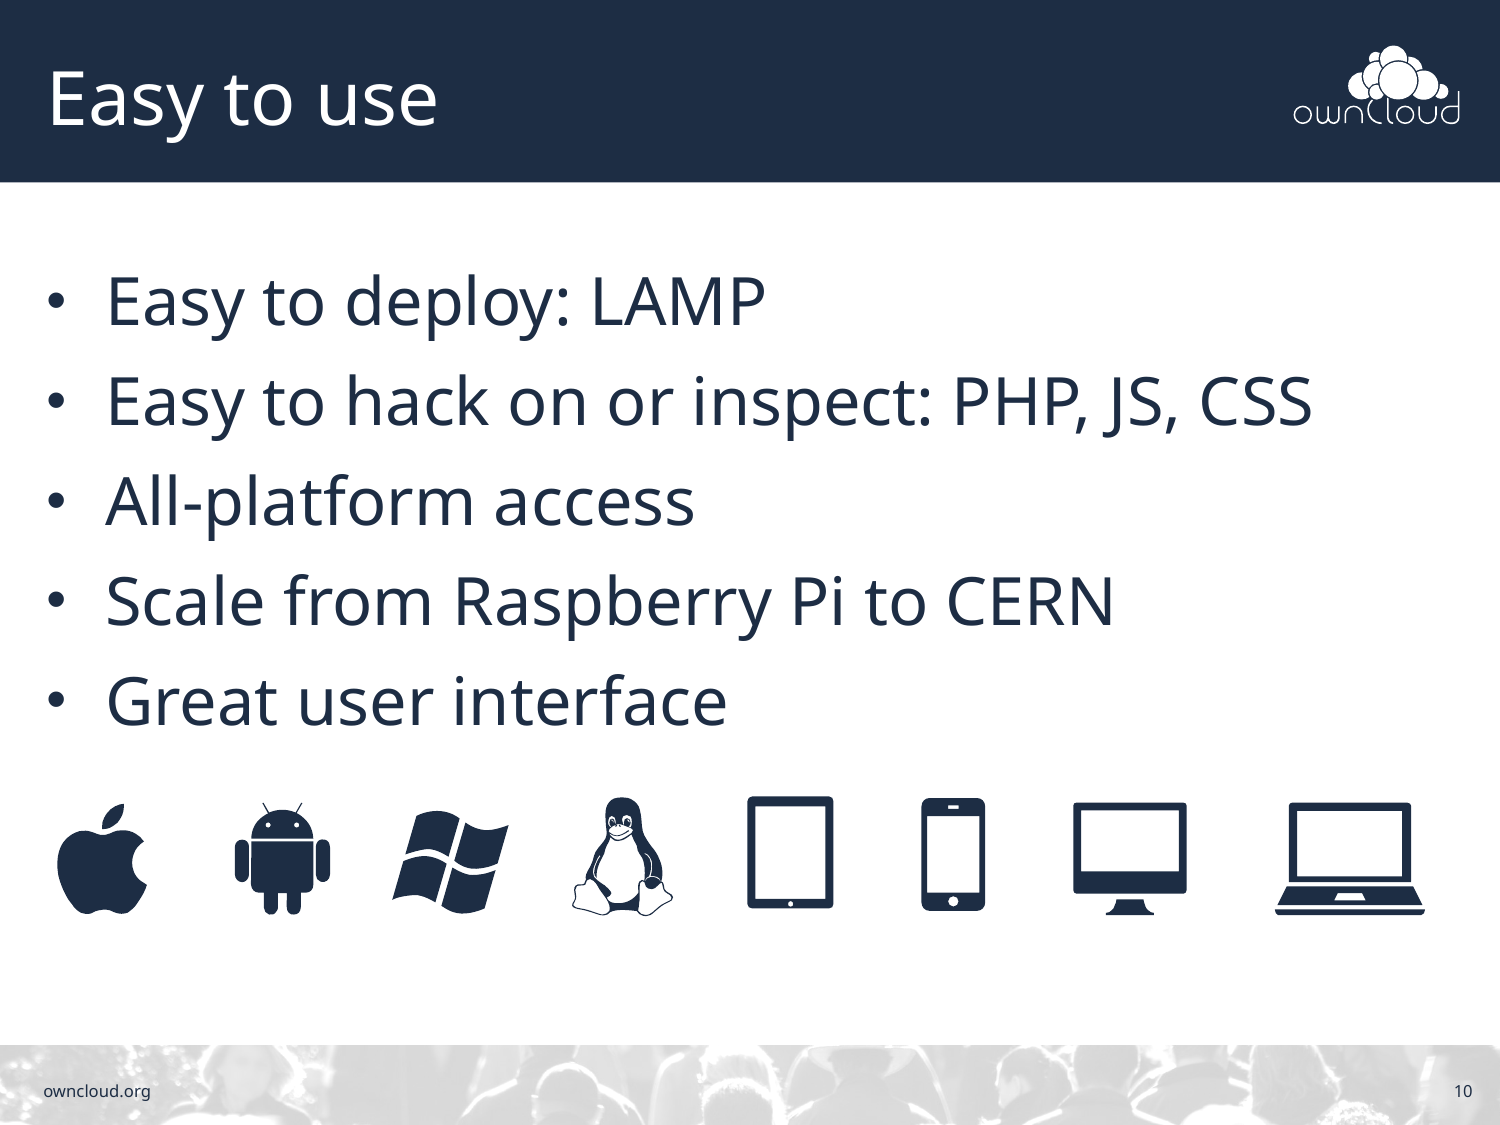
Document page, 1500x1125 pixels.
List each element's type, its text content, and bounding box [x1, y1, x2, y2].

text_box [102, 803, 124, 830]
text_box [315, 839, 331, 882]
text_box [921, 798, 986, 911]
text_box [1277, 886, 1423, 906]
picture [570, 795, 676, 919]
picture [0, 1045, 1500, 1125]
text_box [1105, 899, 1154, 916]
text_box [250, 841, 314, 915]
text_box [1073, 802, 1187, 894]
text_box [57, 830, 147, 914]
text_box [1288, 802, 1412, 883]
text_box [747, 796, 834, 909]
title Easy to use [46, 5, 1258, 187]
text_box [234, 839, 249, 883]
text_box [251, 802, 314, 839]
picture [390, 810, 511, 916]
list Easy to deploy: LAMP Easy to hack on or inspect: PHP, JS, CSS All-platform access Scale from Raspberry Pi to CERN Great user interface [46, 254, 1465, 1026]
text_box [1274, 909, 1426, 916]
